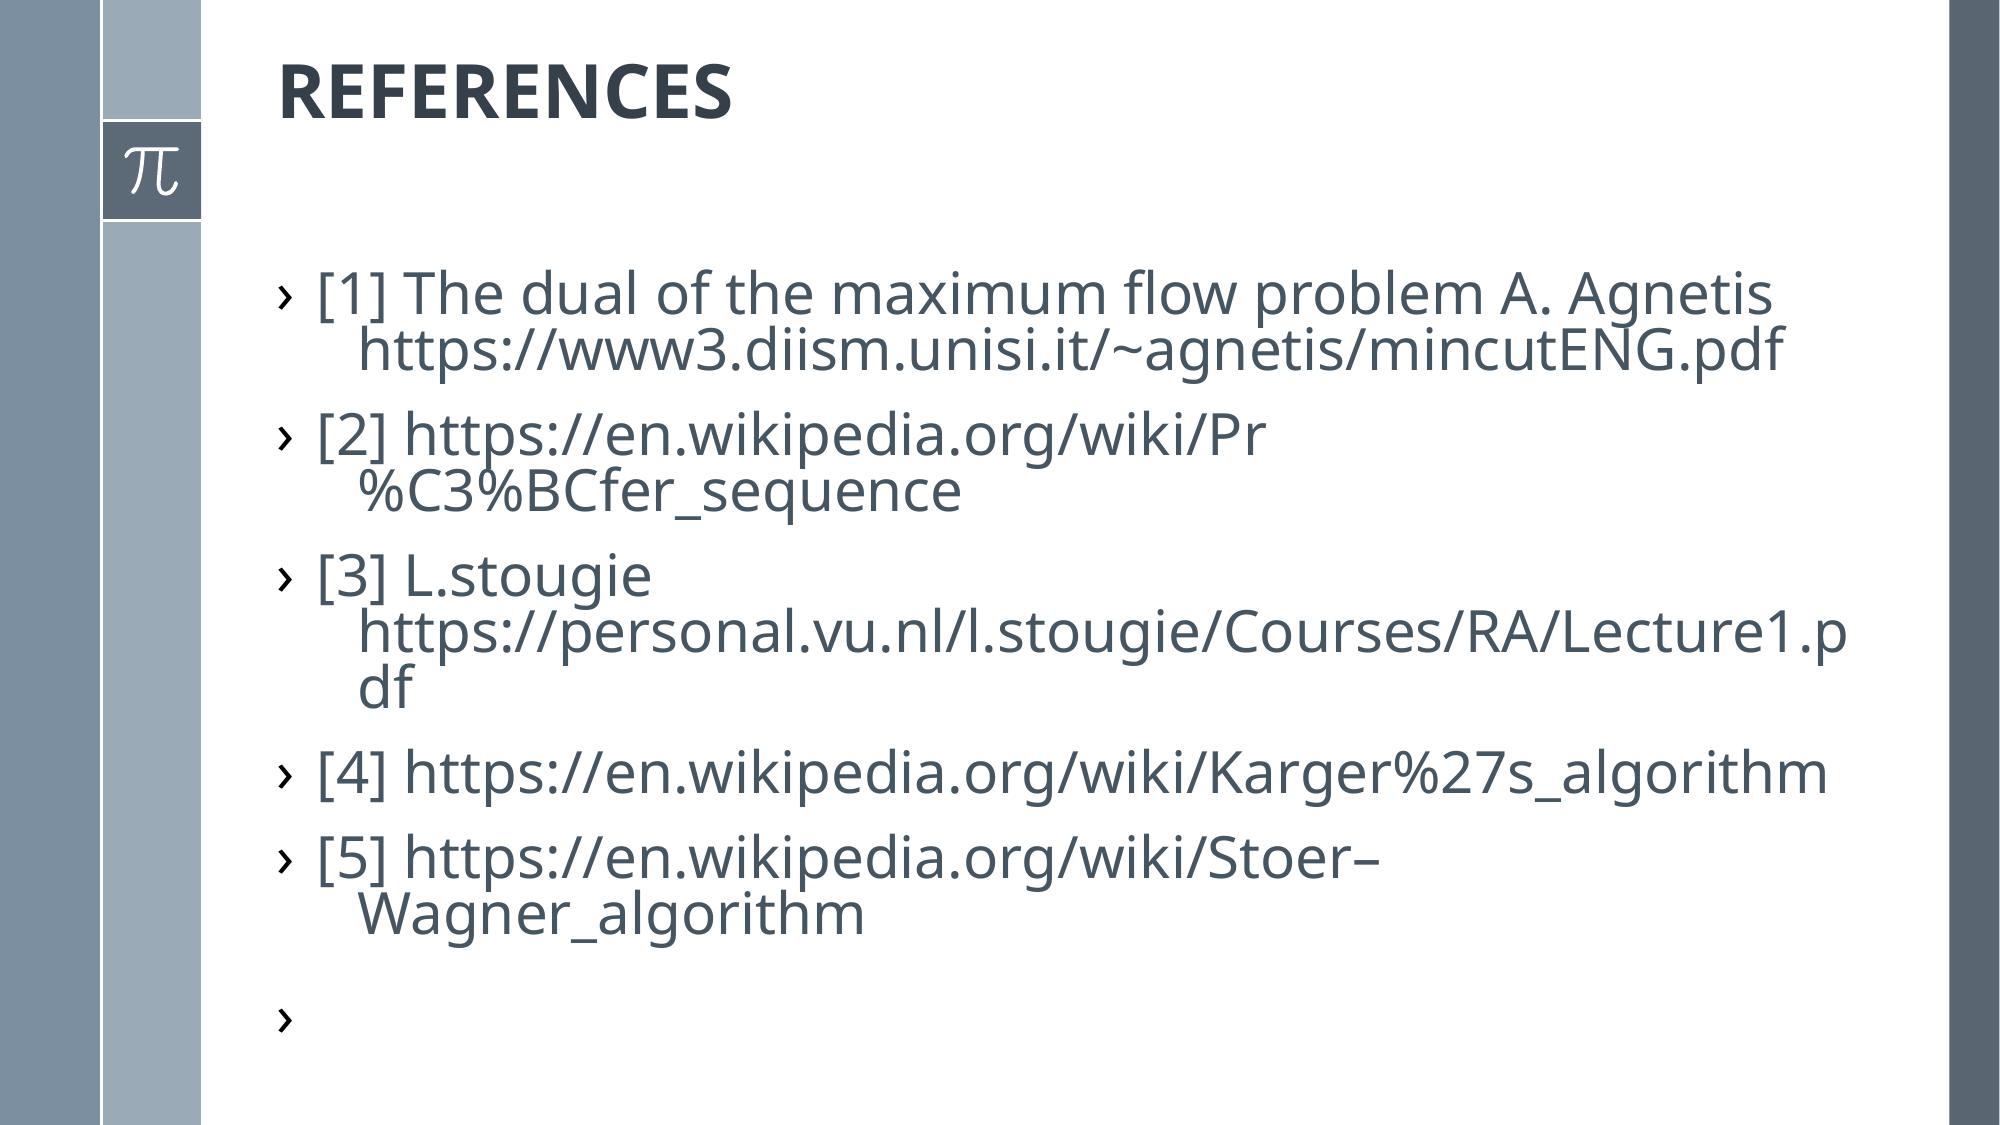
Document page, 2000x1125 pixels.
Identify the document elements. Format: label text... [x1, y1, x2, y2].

title REFERENCES [261, 29, 1867, 233]
list [1] The dual of the maximum flow problem A. Agnetis https://www3.diism.unisi.it/~agnetis/mincutENG.pdf [2] https://en.wikipedia.org/wiki/Pr%C3%BCfer_sequence [3] L.stougie https://personal.vu.nl/l.stougie/Courses/RA/Lecture1.pdf [4] https://en.wikipedia.org/wiki/Karger%27s_algorithm [5] https://en.wikipedia.org/wiki/Stoer–Wagner_algorithm [261, 262, 1867, 1013]
